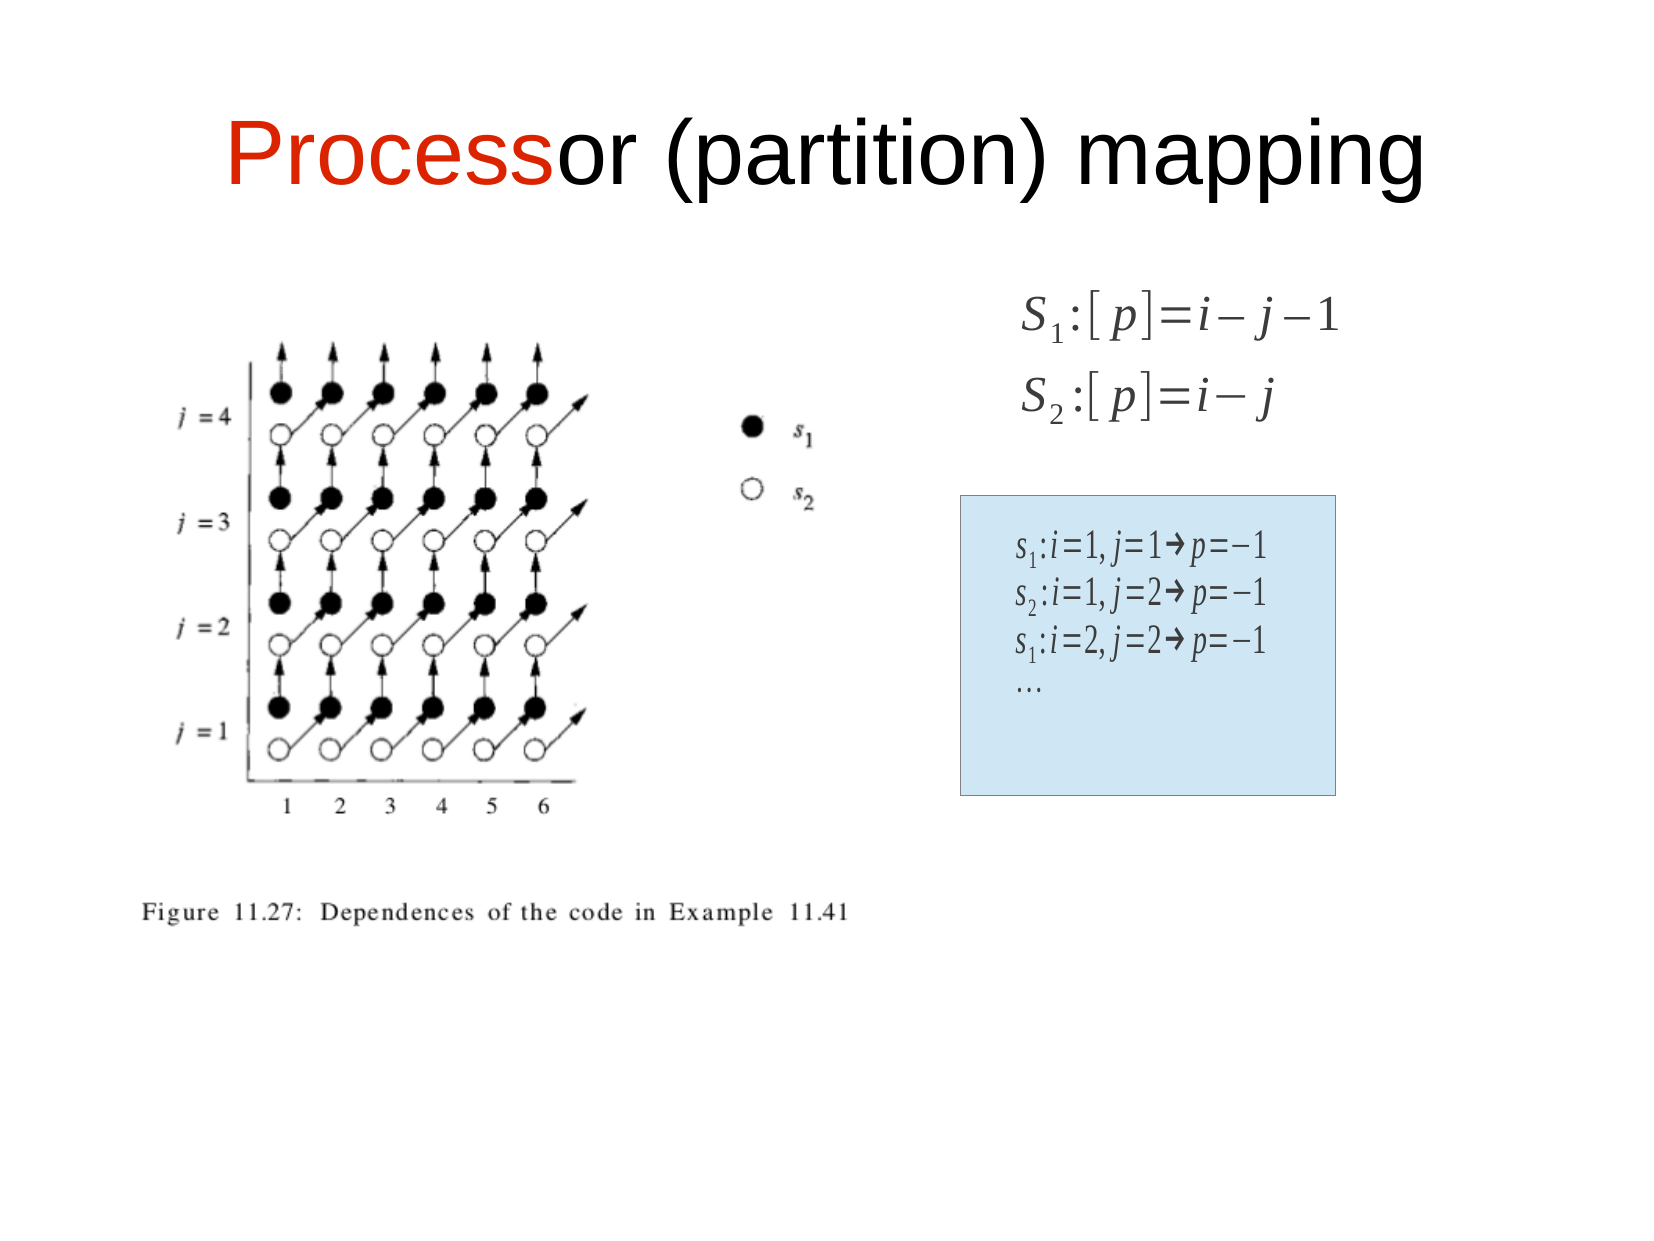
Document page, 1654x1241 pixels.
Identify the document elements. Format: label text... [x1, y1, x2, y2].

text_box [960, 495, 1336, 796]
chart [1009, 286, 1355, 350]
chart [1008, 521, 1275, 669]
chart [1008, 687, 1051, 697]
chart [1009, 367, 1288, 431]
title Processor (partition) mapping [82, 49, 1571, 257]
picture [97, 314, 884, 950]
